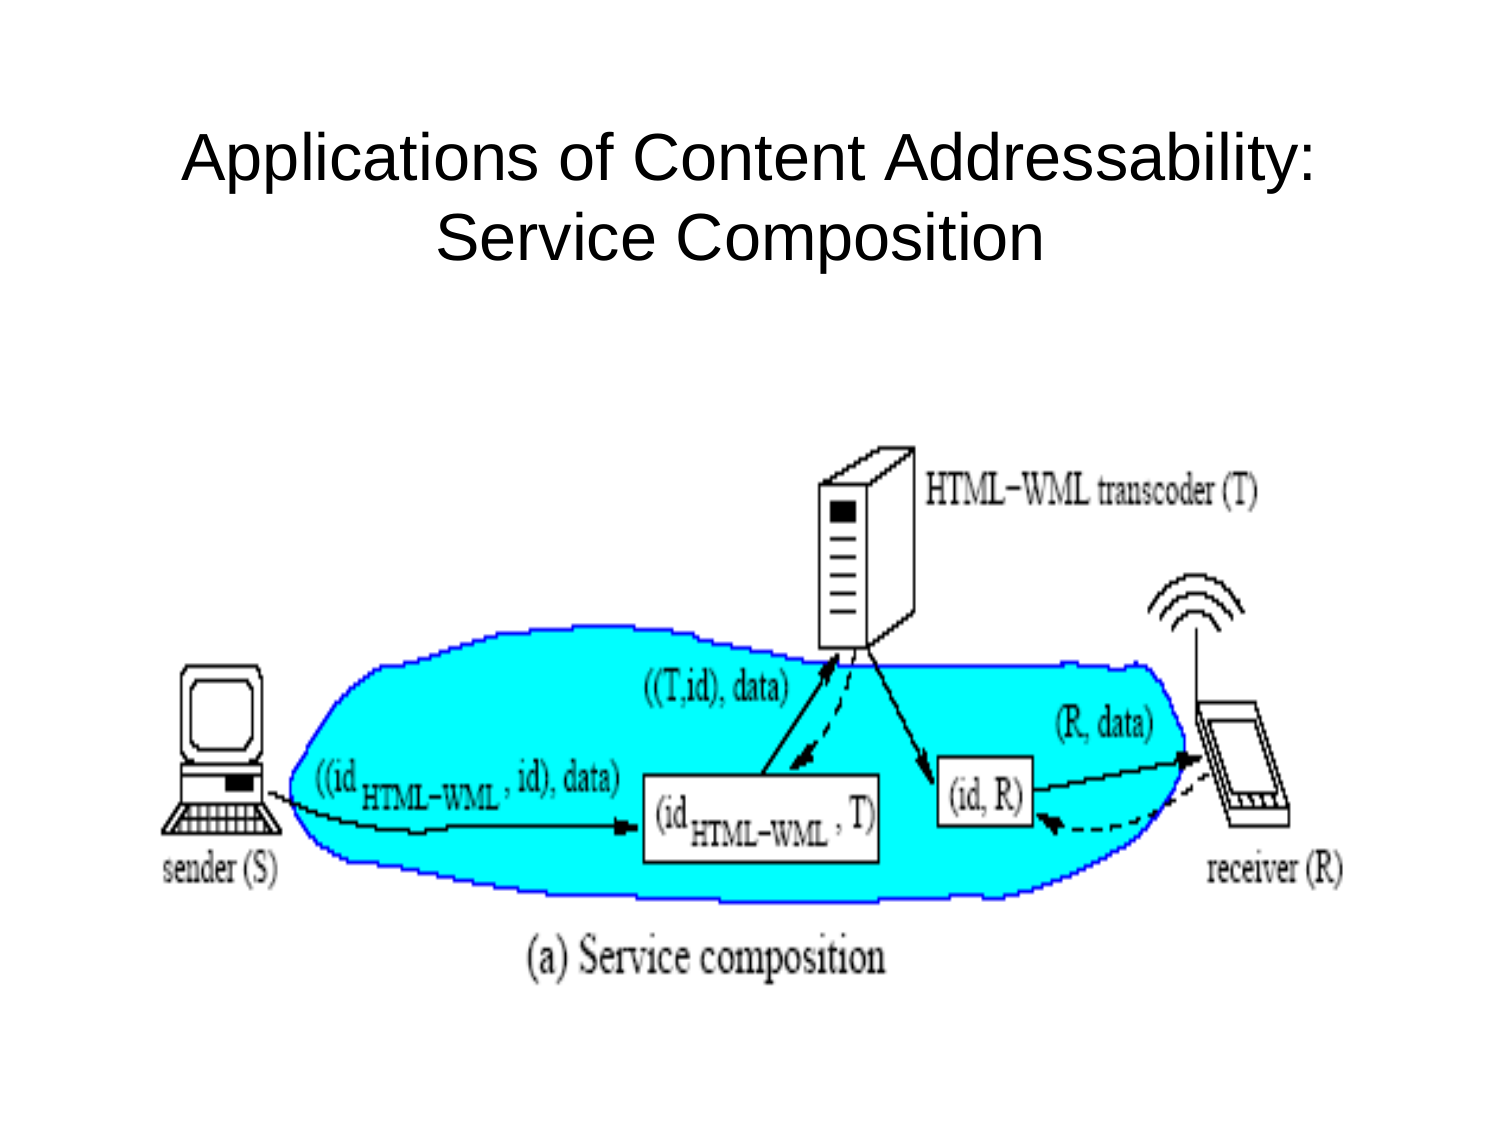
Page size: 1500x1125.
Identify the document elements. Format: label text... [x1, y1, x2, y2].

picture [112, 324, 1388, 1000]
title Applications of Content Addressability: Service Composition [112, 99, 1388, 288]
